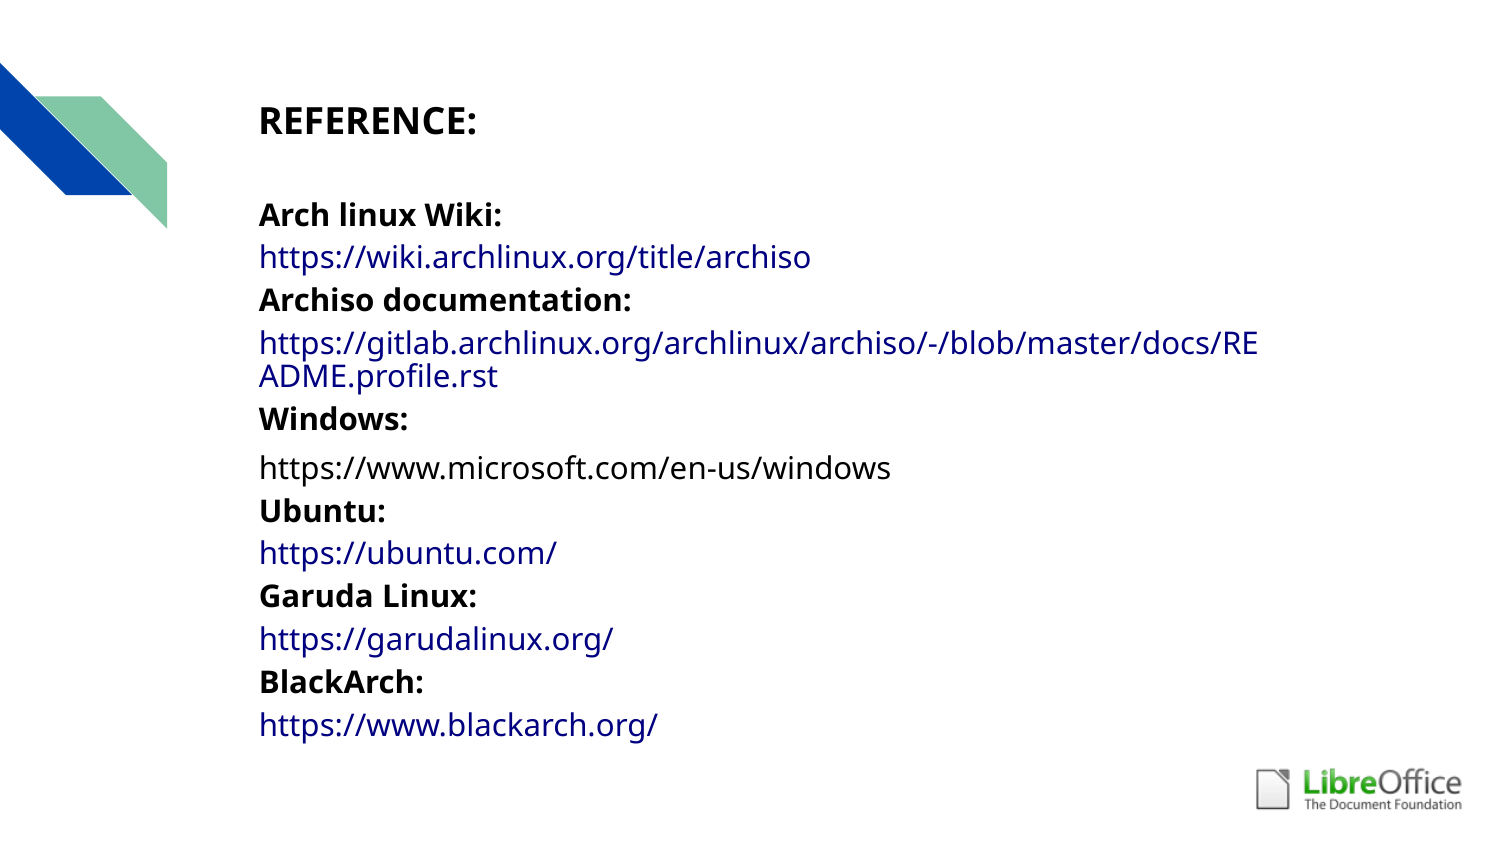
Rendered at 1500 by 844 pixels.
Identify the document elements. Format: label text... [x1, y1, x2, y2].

picture [1240, 751, 1477, 827]
text_box Arch linux Wiki: https://wiki.archlinux.org/title/archiso Archiso documentation: https://gitlab.archlinux.org/archlinux/archiso/-/blob/master/docs/README.profile.rst Windows: https://www.microsoft.com/en-us/windows Ubuntu: https://ubuntu.com/ Garuda Linux: https://garudalinux.org/ BlackArch: https://www.blackarch.org/ [244, 185, 1288, 674]
text_box REFERENCE: [243, 89, 893, 152]
